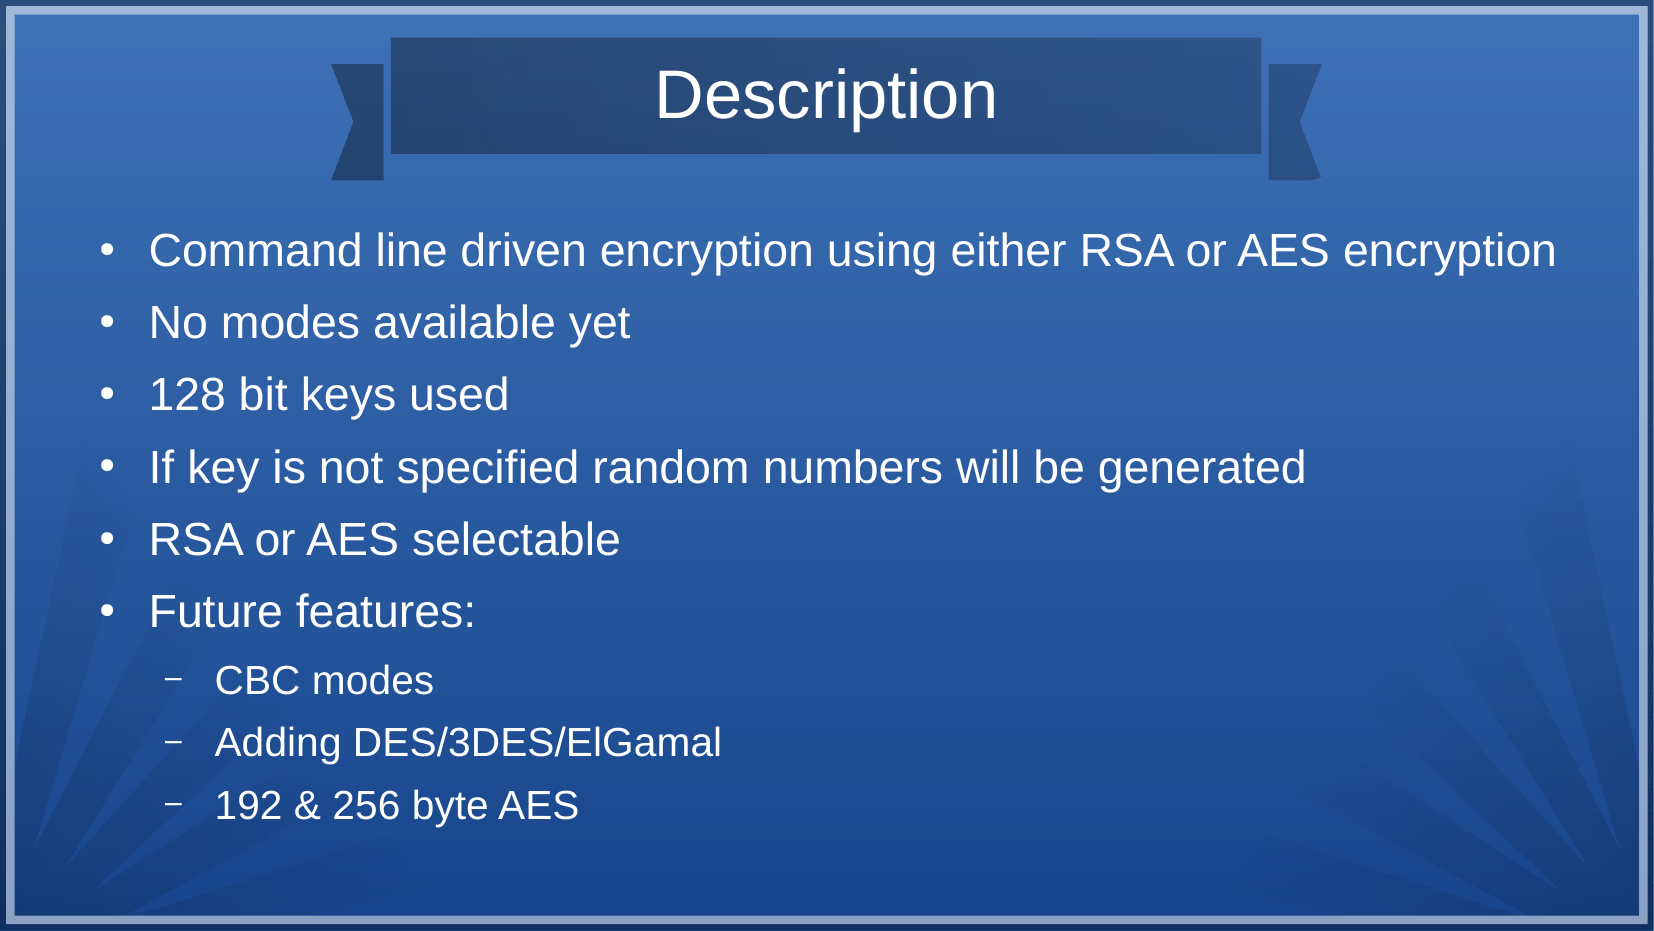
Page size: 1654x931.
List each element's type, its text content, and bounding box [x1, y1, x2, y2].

list Command line driven encryption using either RSA or AES encryption No modes available yet 128 bit keys used If key is not specified random numbers will be generated RSA or AES selectable Future features: CBC modes Adding DES/3DES/ElGamal 192 & 256 byte AES [82, 224, 1571, 848]
title Description [389, 35, 1264, 154]
